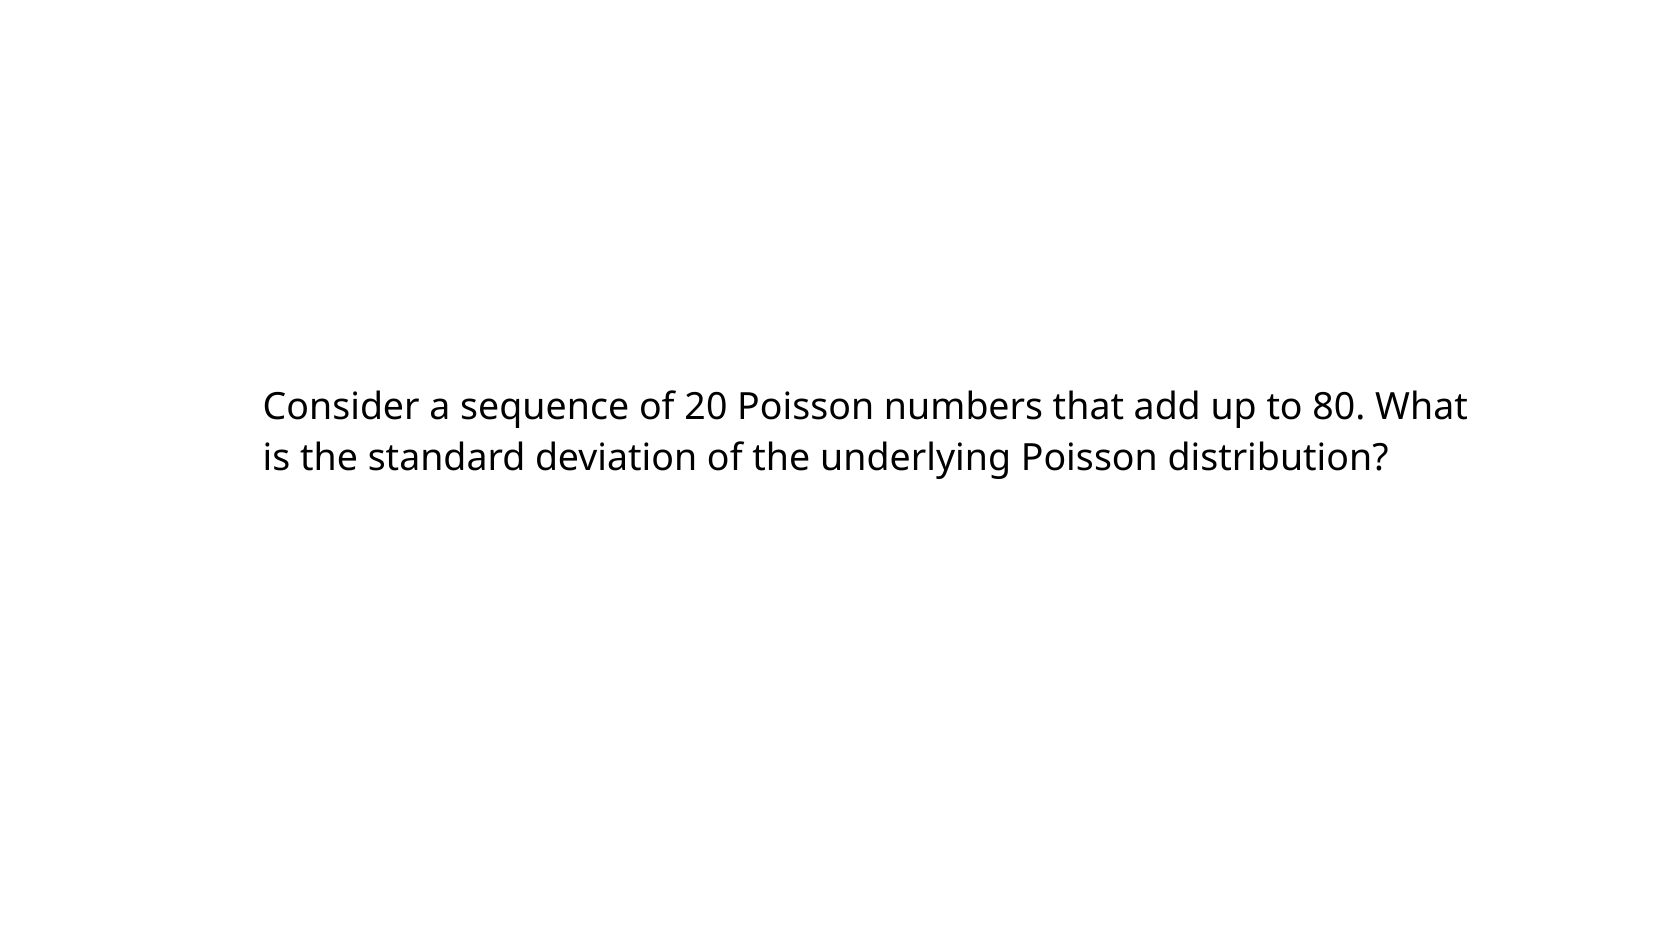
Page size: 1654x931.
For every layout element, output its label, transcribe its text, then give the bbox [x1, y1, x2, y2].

text_box Consider a sequence of 20 Poisson numbers that add up to 80. What is the standard deviation of the underlying Poisson distribution? [248, 372, 1518, 538]
